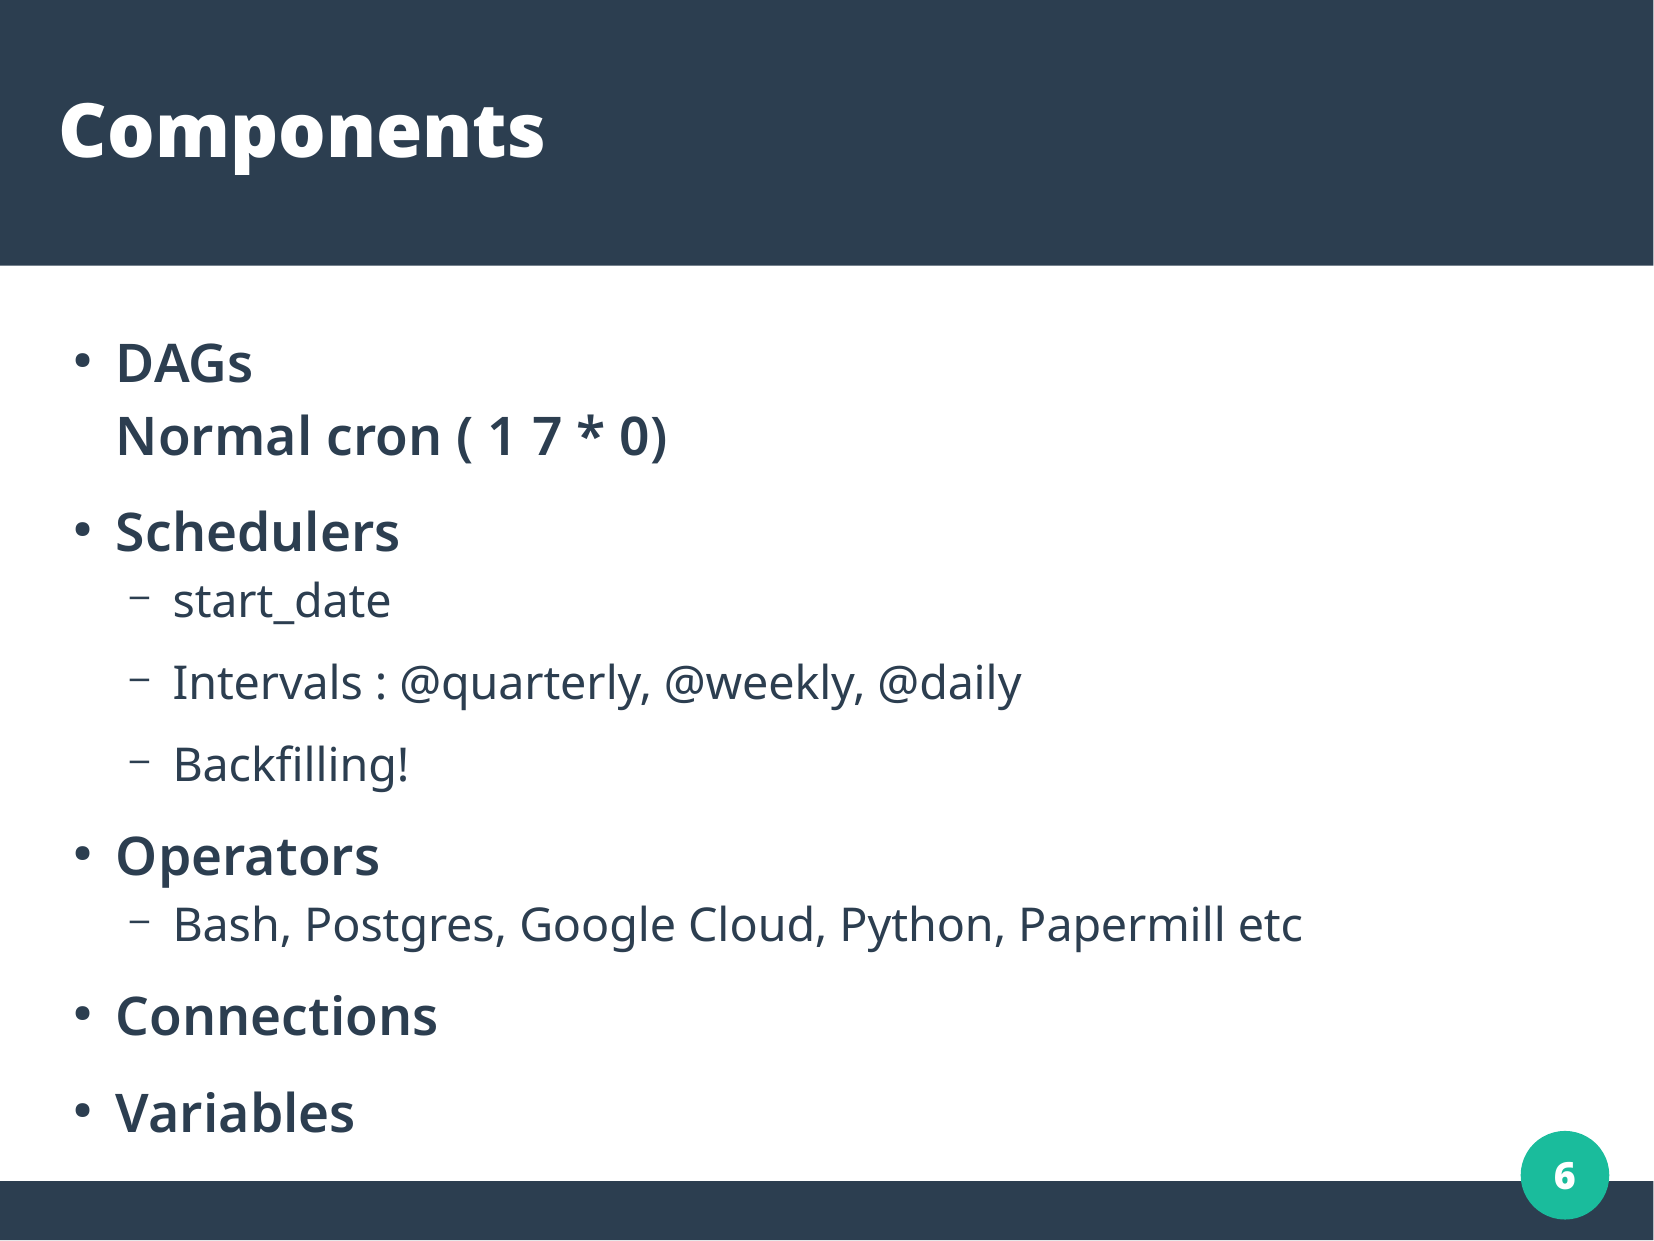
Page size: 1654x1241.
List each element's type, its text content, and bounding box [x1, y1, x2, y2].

title Components [59, 49, 1595, 207]
list DAGs Normal cron ( 1 7 * 0) Schedulers start_date Intervals : @quarterly, @weekly, @daily Backfilling! Operators Bash, Postgres, Google Cloud, Python, Papermill etc Connections Variables [59, 324, 1595, 1152]
